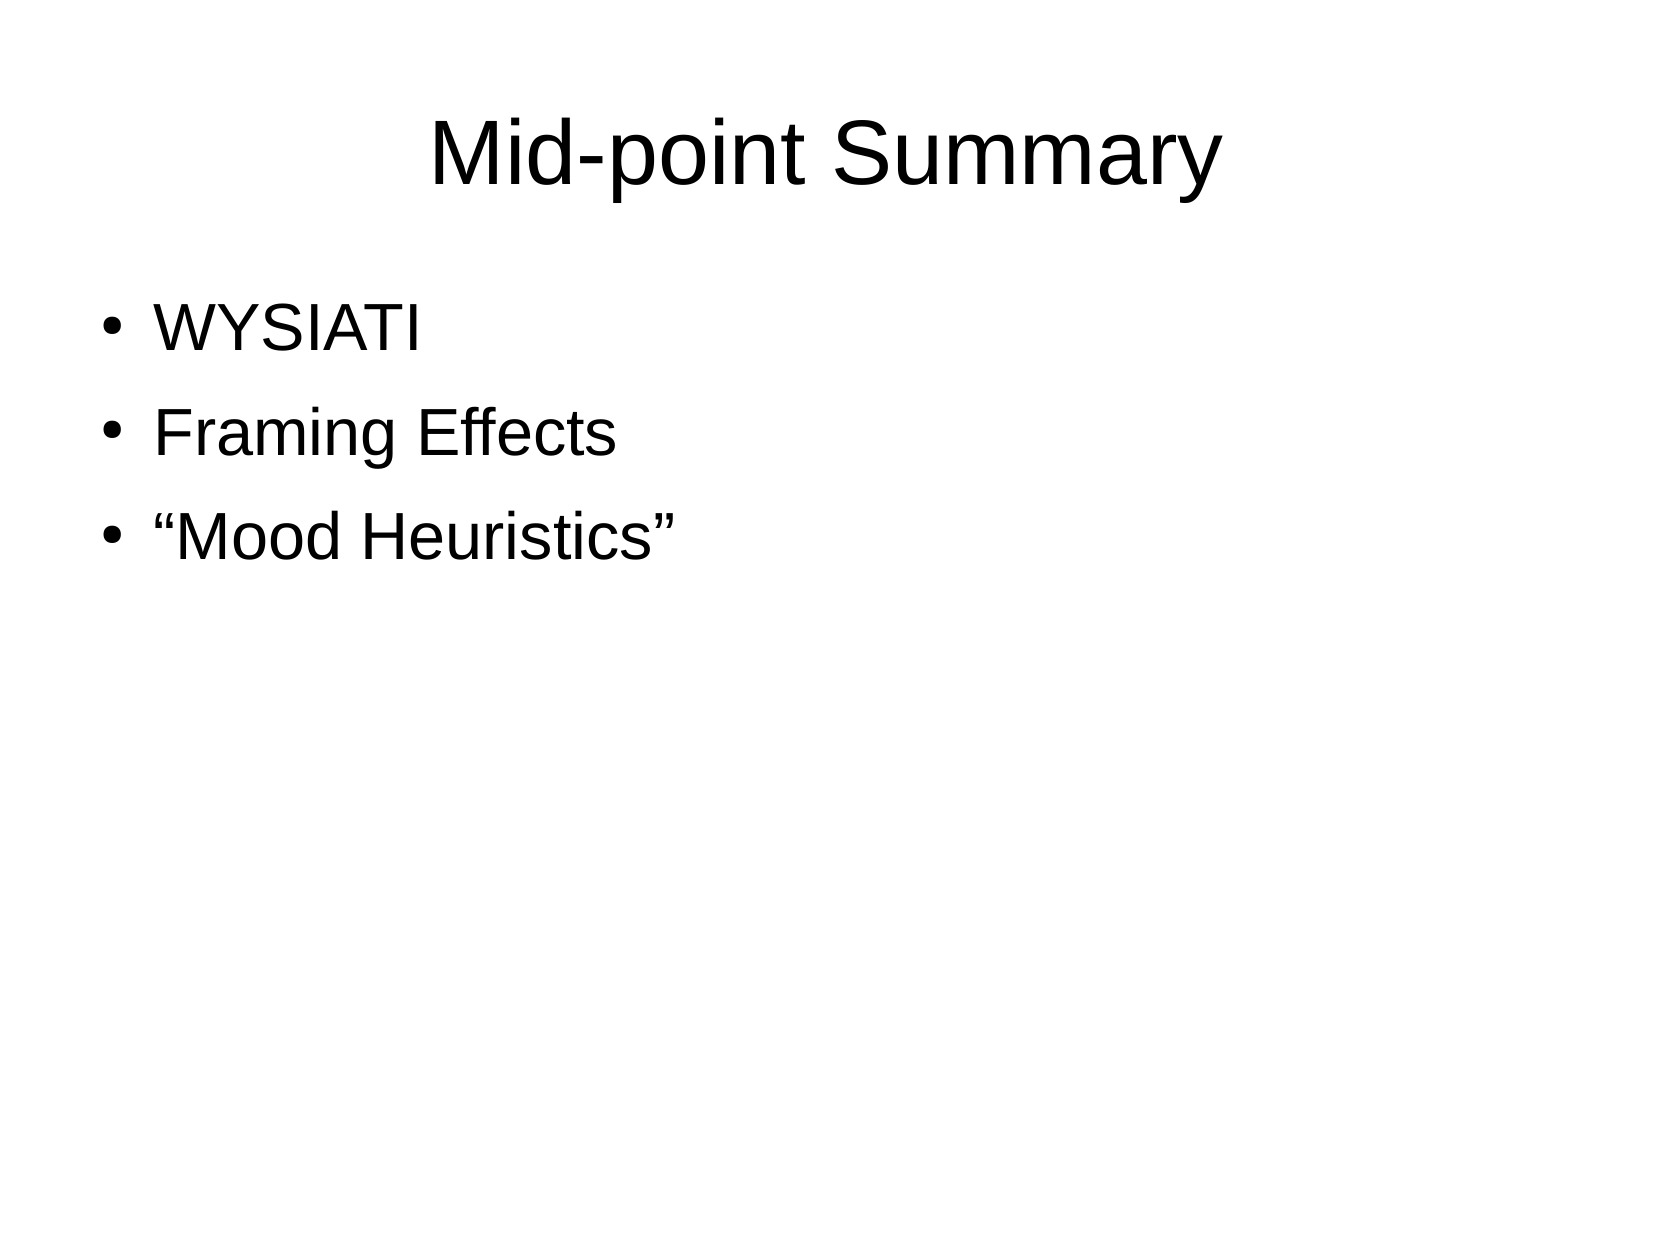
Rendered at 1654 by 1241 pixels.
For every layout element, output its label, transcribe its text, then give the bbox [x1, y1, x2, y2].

list WYSIATI Framing Effects “Mood Heuristics” [82, 290, 1571, 1010]
title Mid-point Summary [82, 49, 1571, 257]
